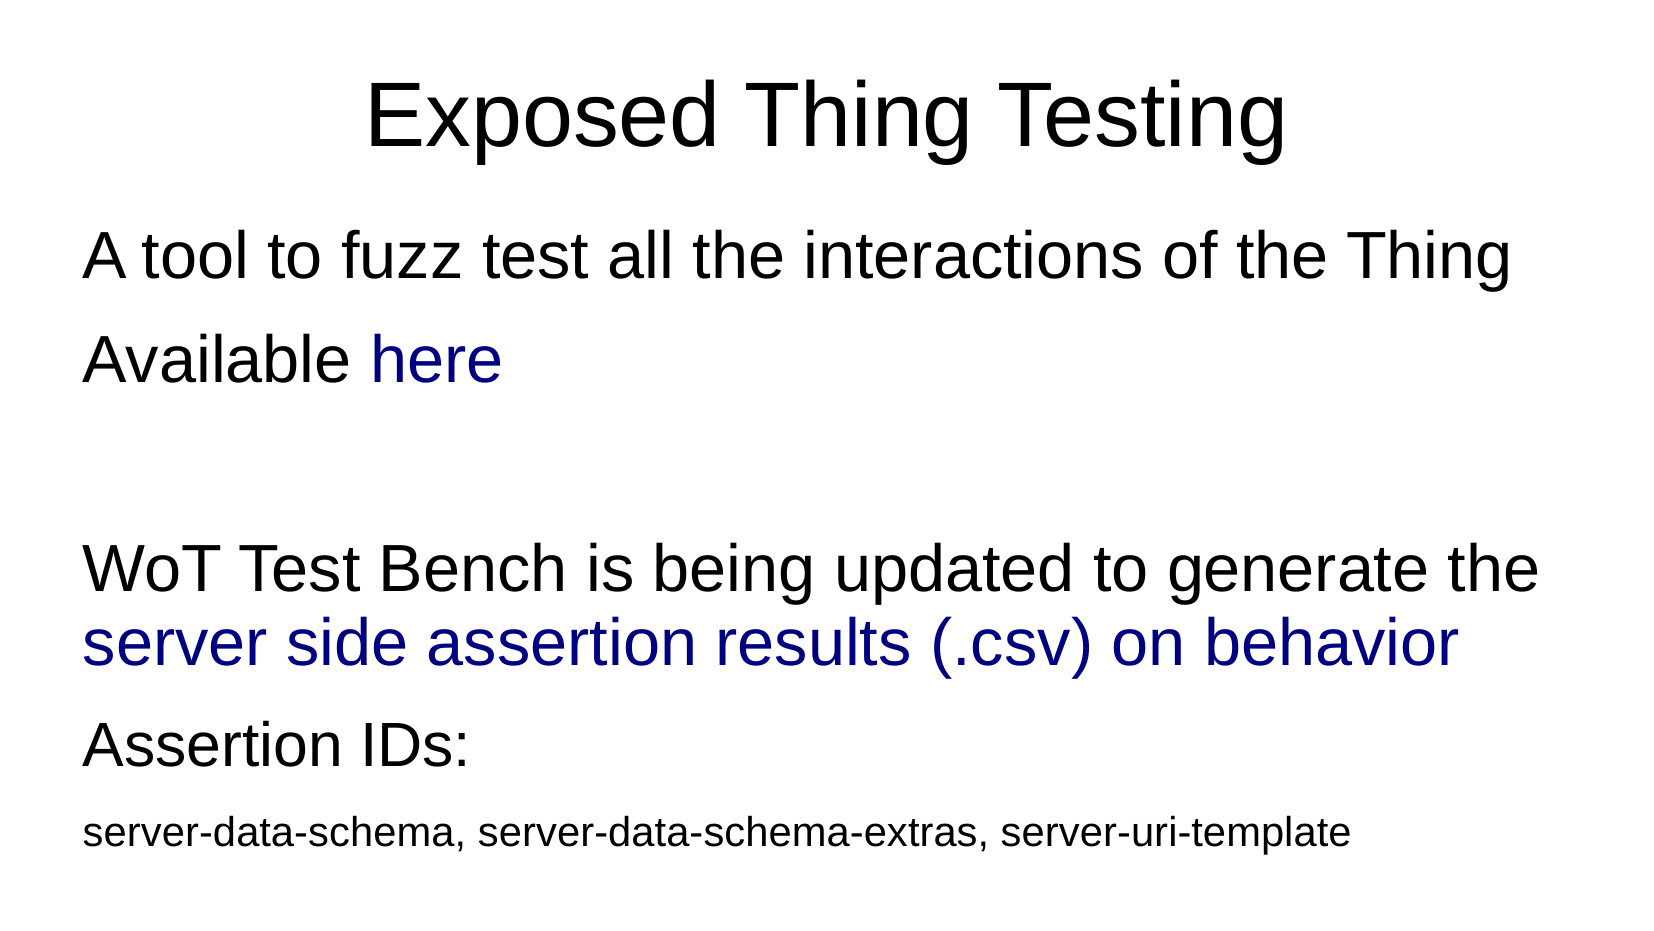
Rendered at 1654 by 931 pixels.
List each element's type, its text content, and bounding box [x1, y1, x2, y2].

title Exposed Thing Testing [82, 37, 1571, 193]
list A tool to fuzz test all the interactions of the Thing Available here WoT Test Bench is being updated to generate the server side assertion results (.csv) on behavior Assertion IDs: server-data-schema, server-data-schema-extras, server-uri-template [82, 217, 1571, 758]
